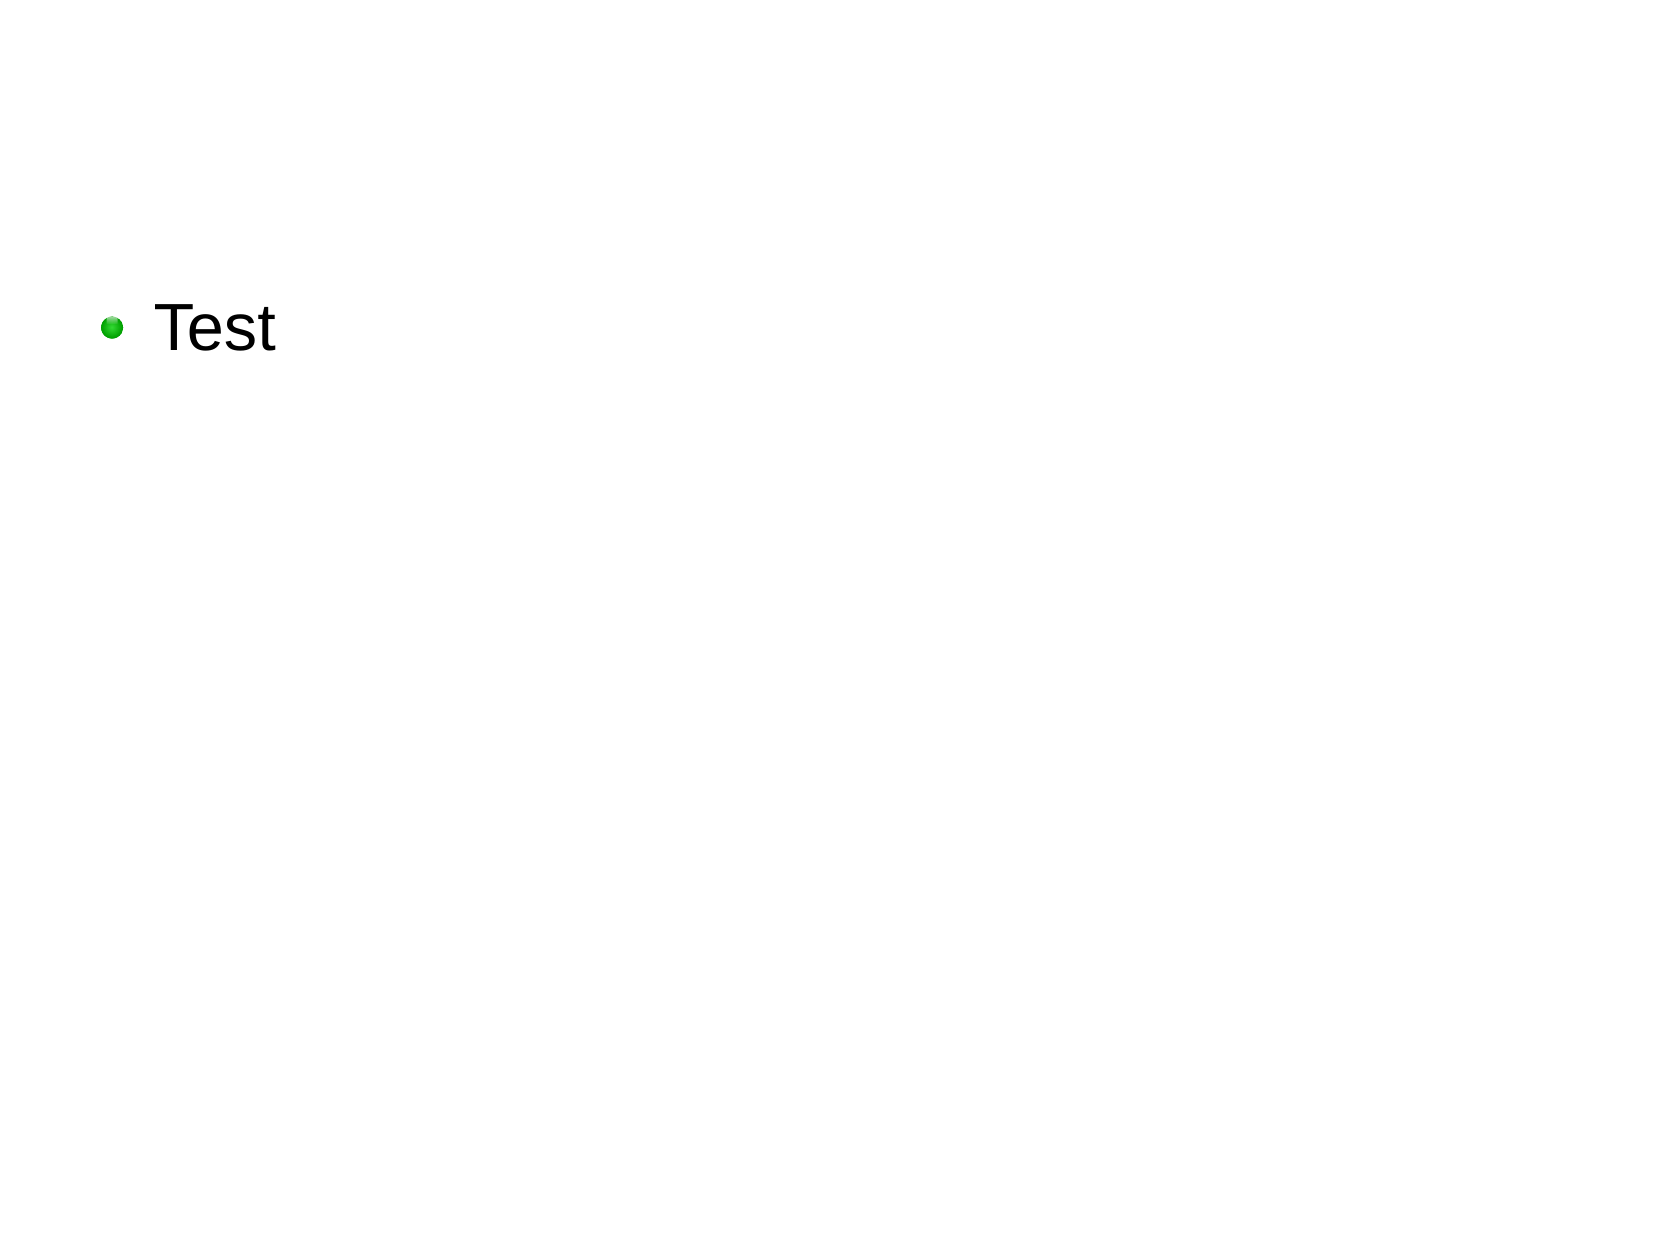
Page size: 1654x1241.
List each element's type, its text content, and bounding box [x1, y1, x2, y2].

list Test [82, 290, 1571, 1010]
